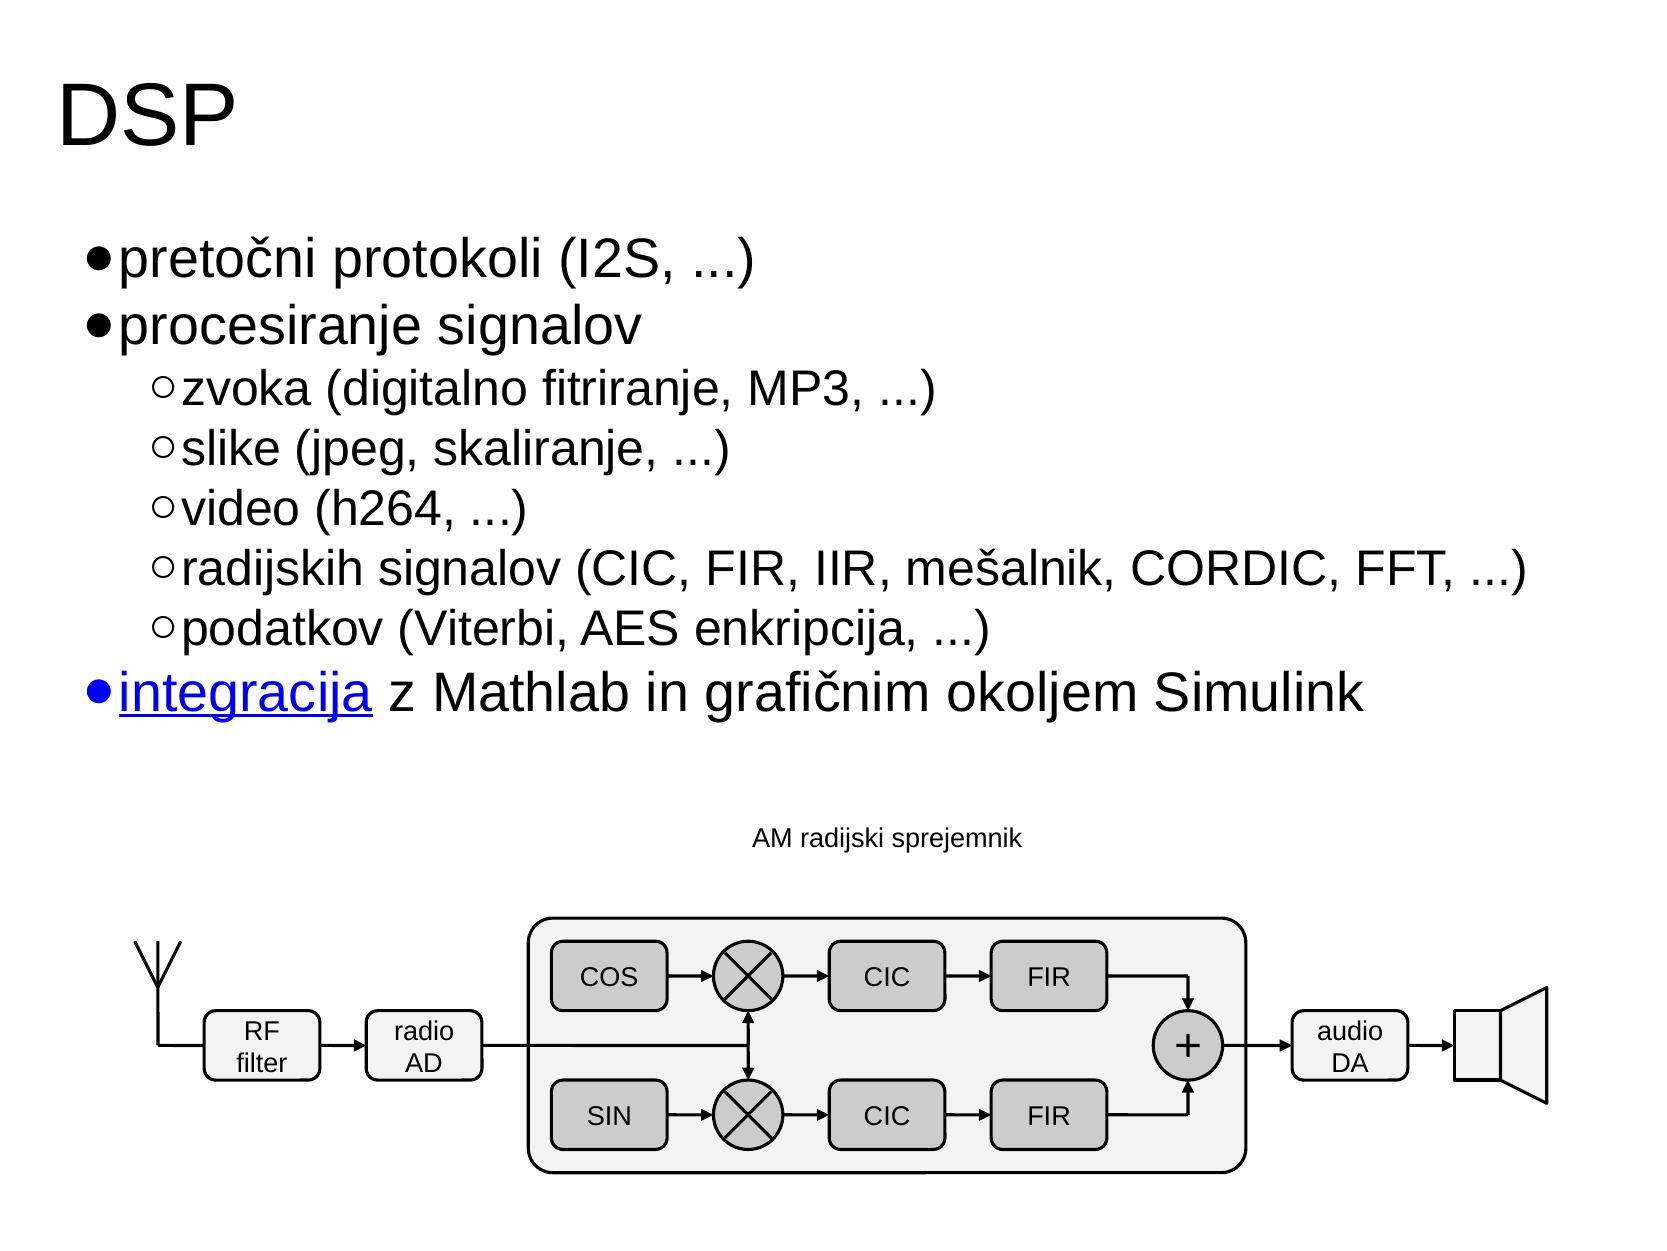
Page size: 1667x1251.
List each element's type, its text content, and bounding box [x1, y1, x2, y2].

text_box RF filter [204, 1010, 320, 1081]
text_box CIC [829, 1080, 945, 1150]
list pretočni protokoli (I2S, ...) procesiranje signalov zvoka (digitalno fitriranje, MP3, ...) slike (jpeg, skaliranje, ...) video (h264, ...) radijskih signalov (CIC, FIR, IIR, mešalnik, CORDIC, FFT, ...) podatkov (Viterbi, AES enkripcija, ...) integracija z Mathlab in grafičnim okoljem Simulink [50, 215, 1631, 768]
text_box AM radijski sprejemnik [528, 802, 1246, 872]
title DSP [50, 50, 1630, 213]
text_box CIC [829, 941, 945, 1011]
text_box FIR [991, 941, 1107, 1011]
text_box FIR [991, 1080, 1107, 1150]
text_box [1454, 987, 1547, 1104]
text_box [528, 918, 1246, 1173]
text_box COS [551, 941, 668, 1011]
text_box radio AD [366, 1010, 482, 1081]
text_box SIN [551, 1080, 668, 1150]
text_box audio DA [1292, 1010, 1408, 1081]
